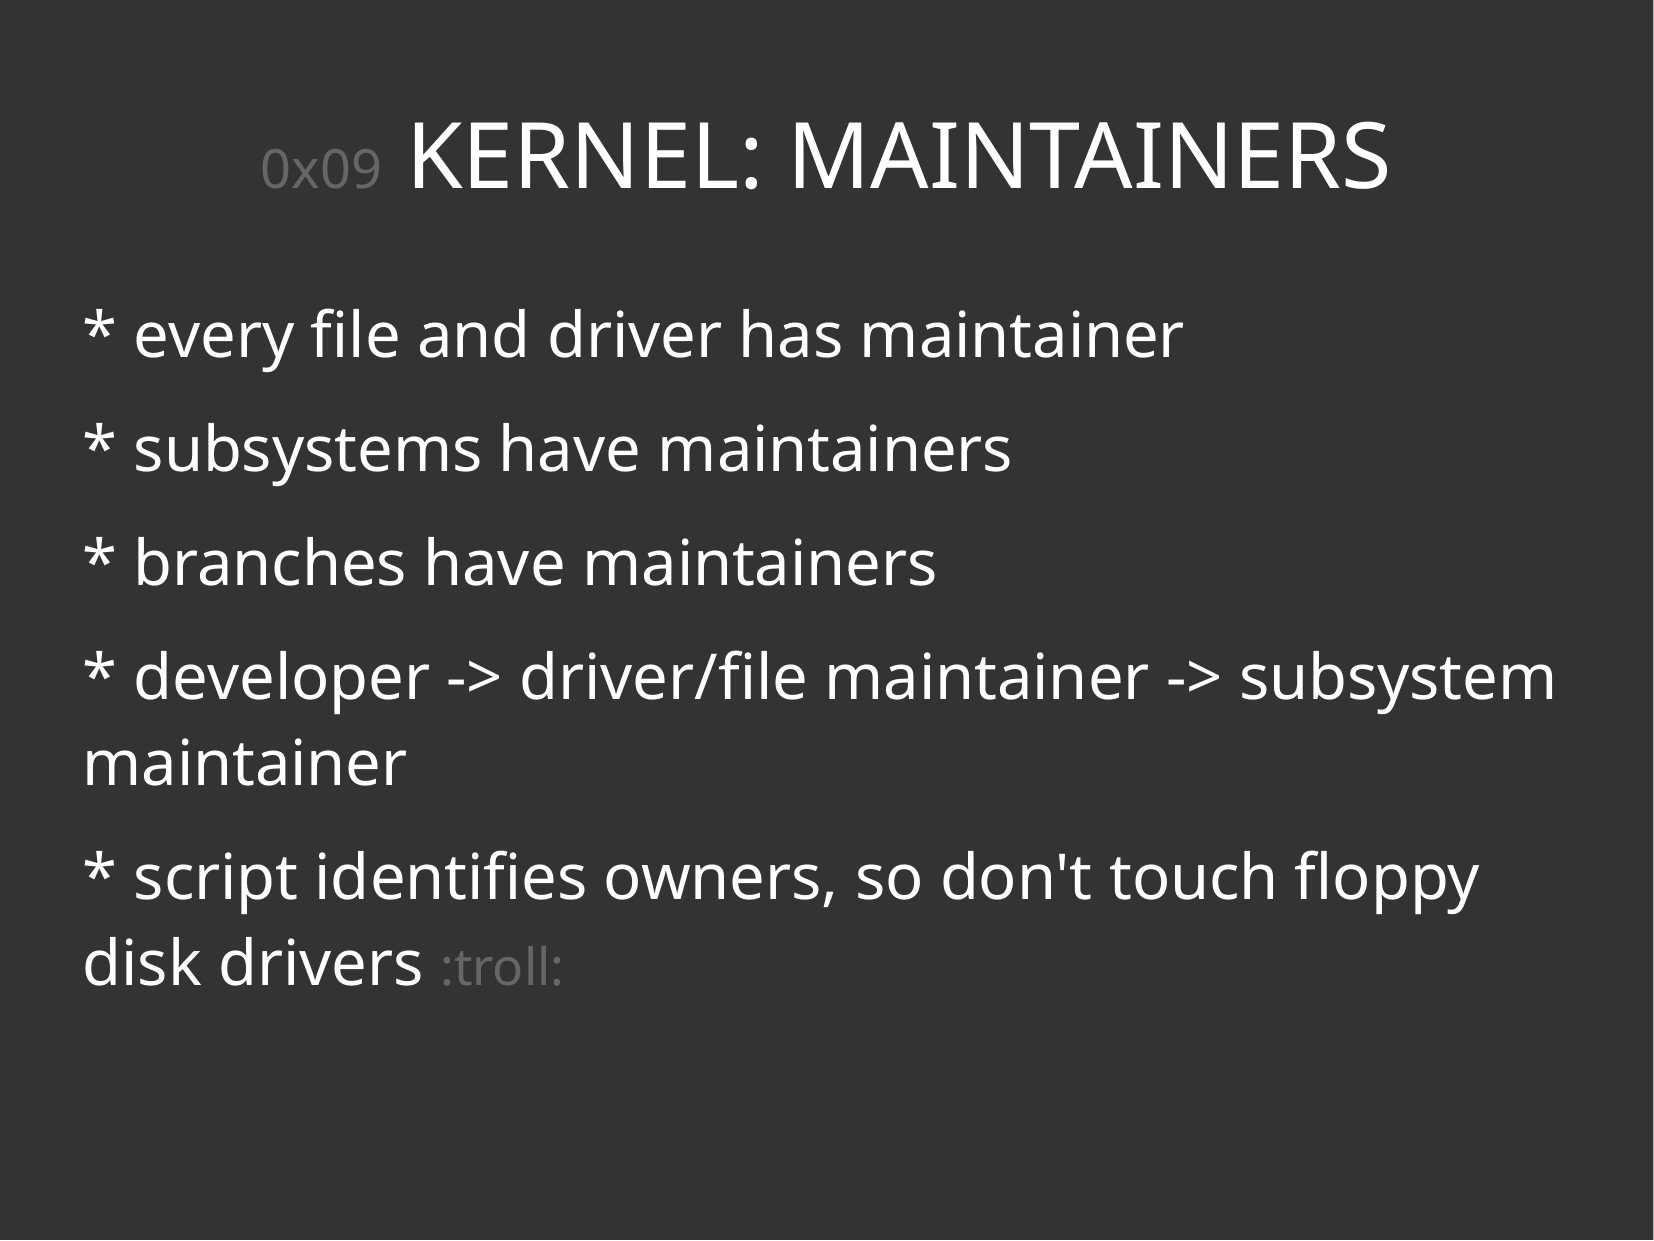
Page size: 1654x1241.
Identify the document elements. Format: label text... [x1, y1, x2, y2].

list * every file and driver has maintainer * subsystems have maintainers * branches have maintainers * developer -> driver/file maintainer -> subsystem maintainer * script identifies owners, so don't touch floppy disk drivers :troll: [82, 290, 1571, 1010]
title 0x09 KERNEL: MAINTAINERS [82, 49, 1571, 257]
